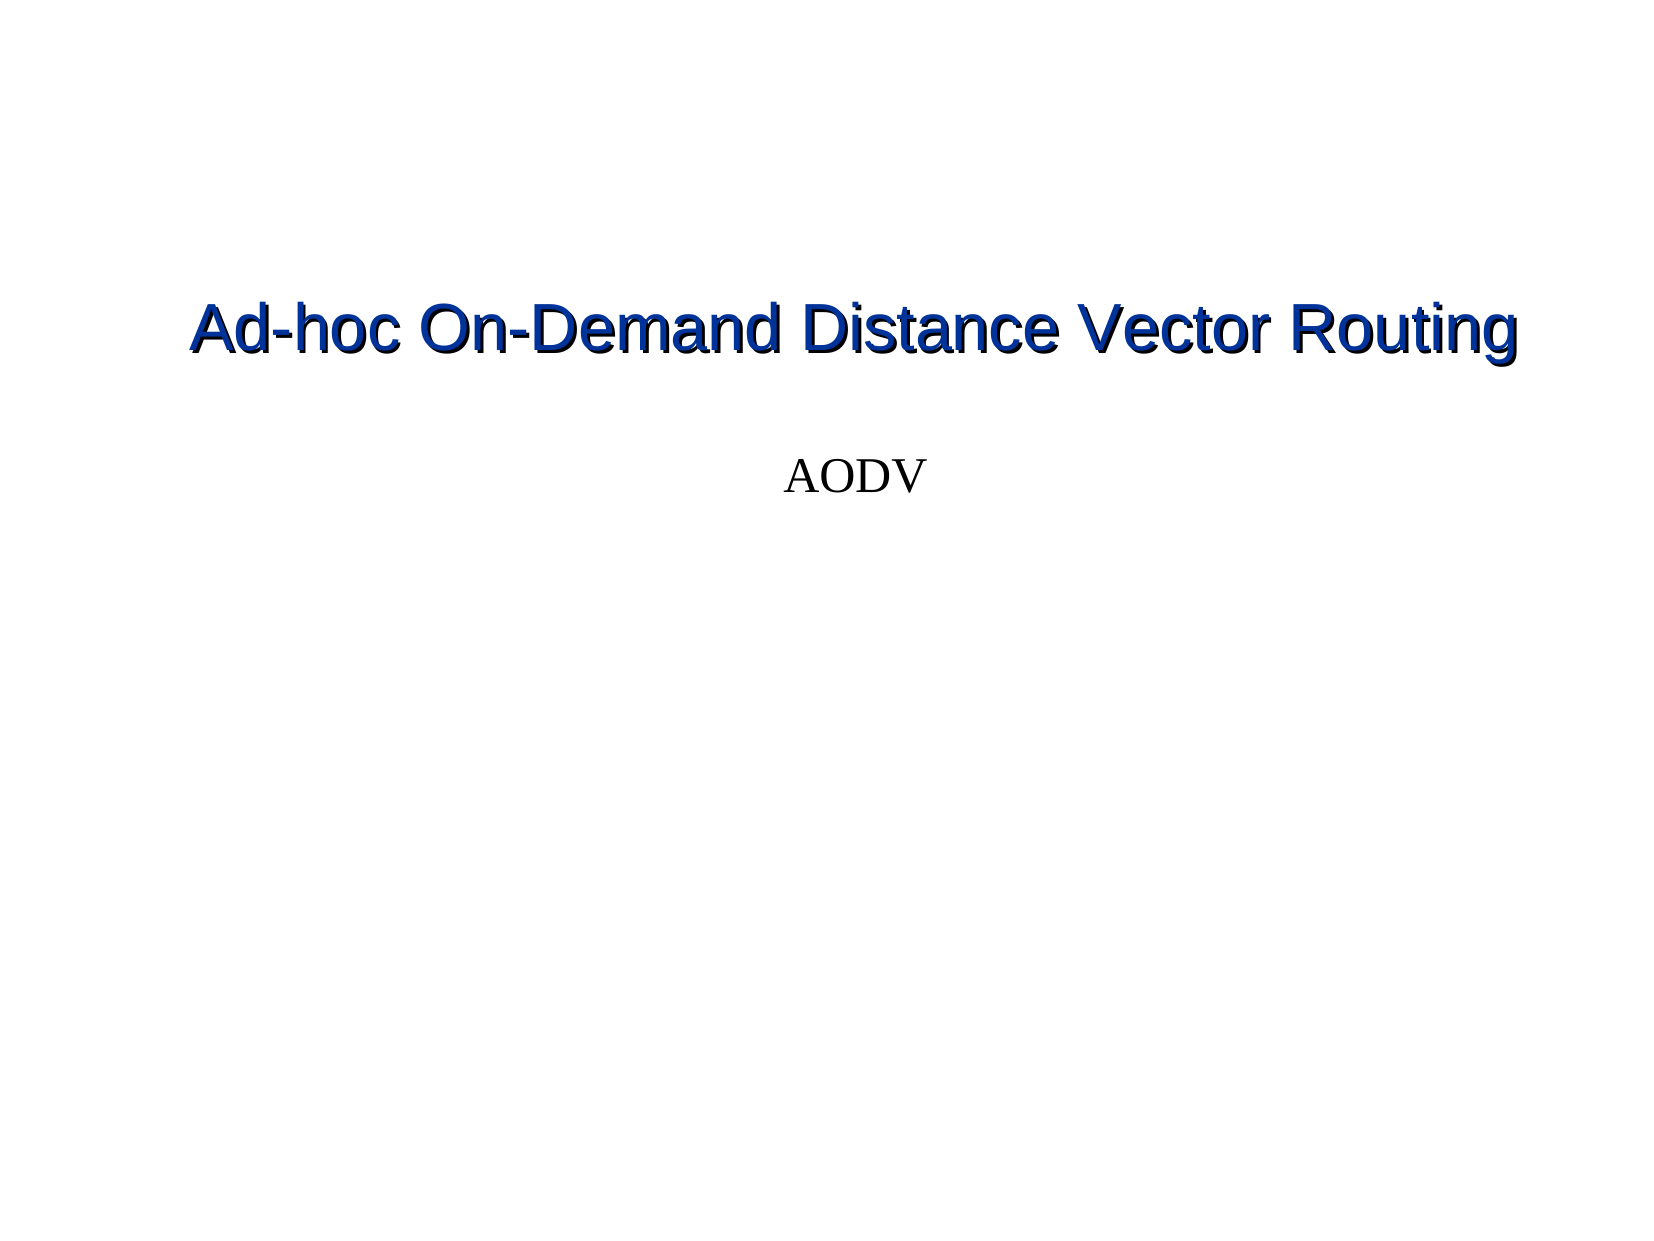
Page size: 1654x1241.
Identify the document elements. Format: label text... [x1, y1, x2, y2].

subtitle AODV [500, 413, 1211, 539]
title Ad-hoc On-Demand Distance Vector Routing [151, 110, 1558, 373]
